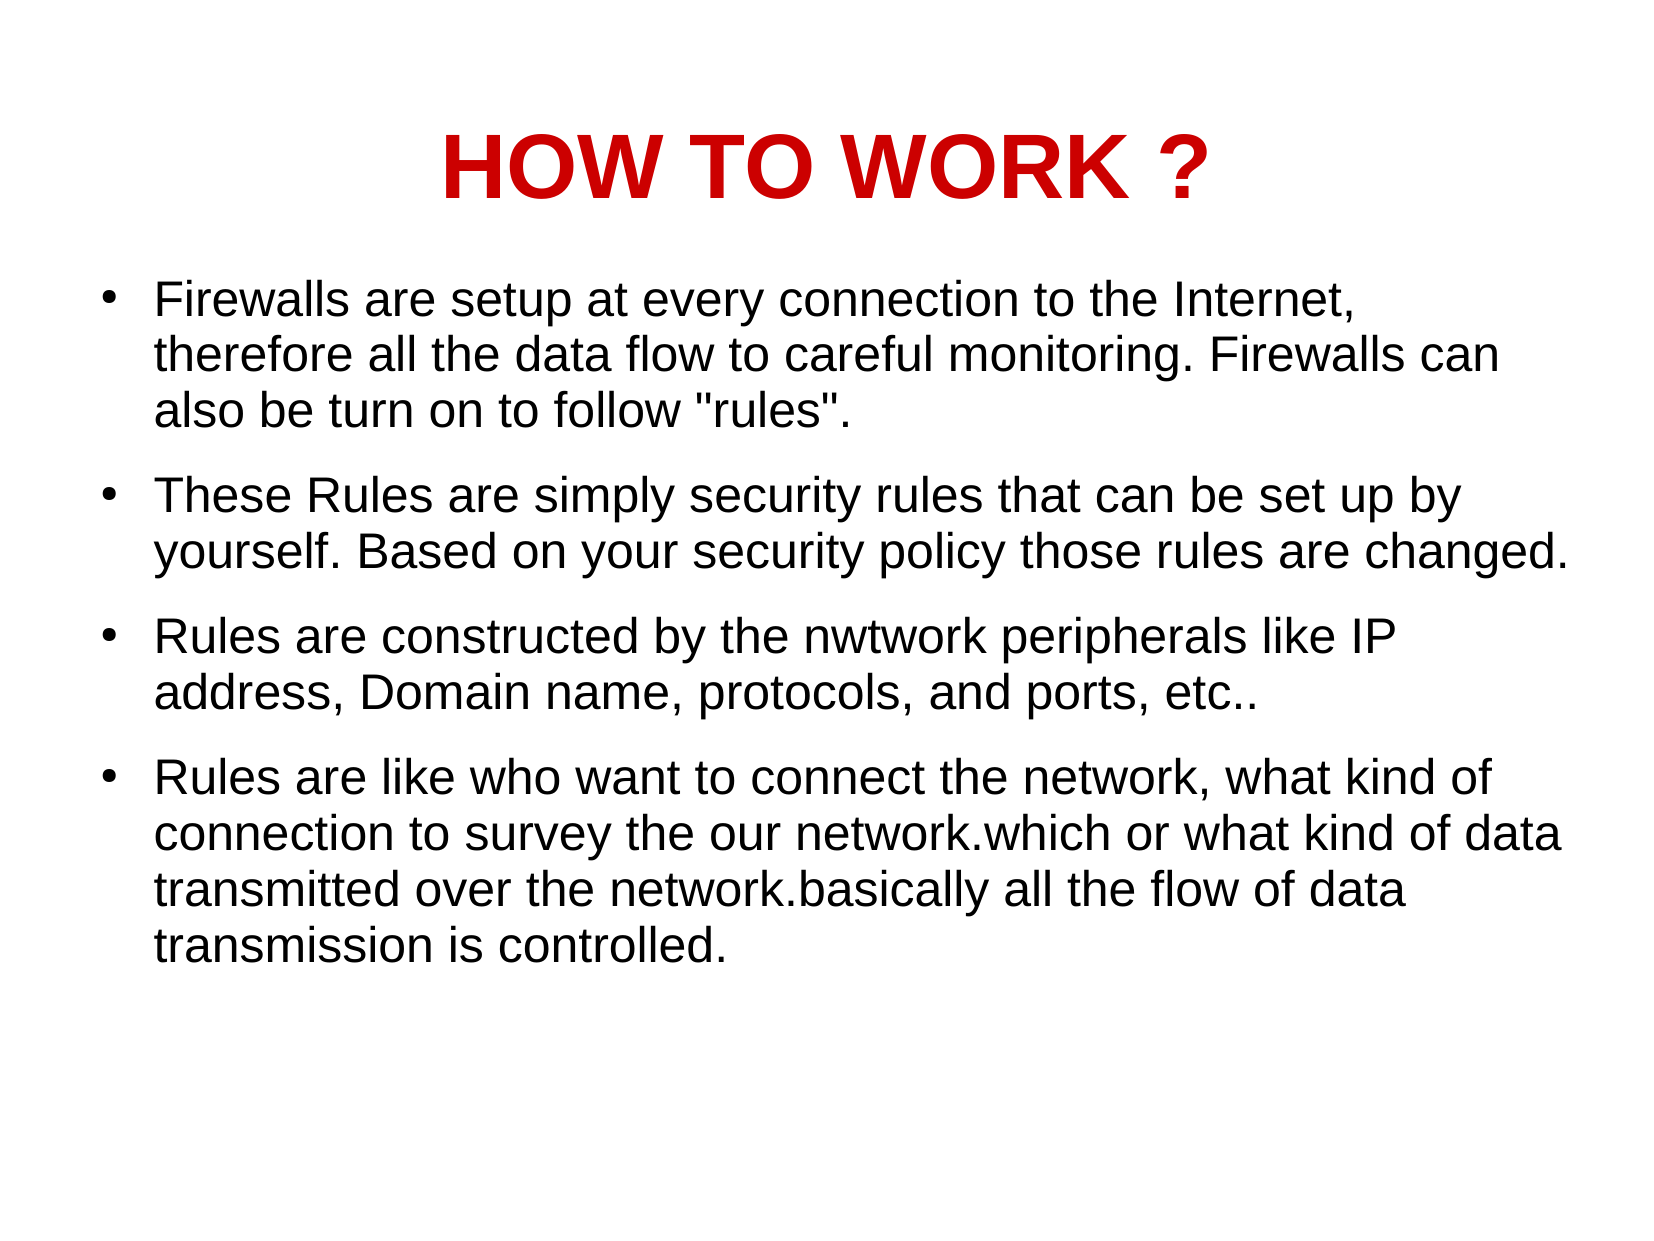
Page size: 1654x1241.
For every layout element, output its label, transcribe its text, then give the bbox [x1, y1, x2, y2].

title HOW TO WORK ? [82, 63, 1571, 270]
list Firewalls are setup at every connection to the Internet, therefore all the data flow to careful monitoring. Firewalls can also be turn on to follow "rules". These Rules are simply security rules that can be set up by yourself. Based on your security policy those rules are changed. Rules are constructed by the nwtwork peripherals like IP address, Domain name, protocols, and ports, etc.. Rules are like who want to connect the network, what kind of connection to survey the our network.which or what kind of data transmitted over the network.basically all the flow of data transmission is controlled. [82, 270, 1571, 1096]
